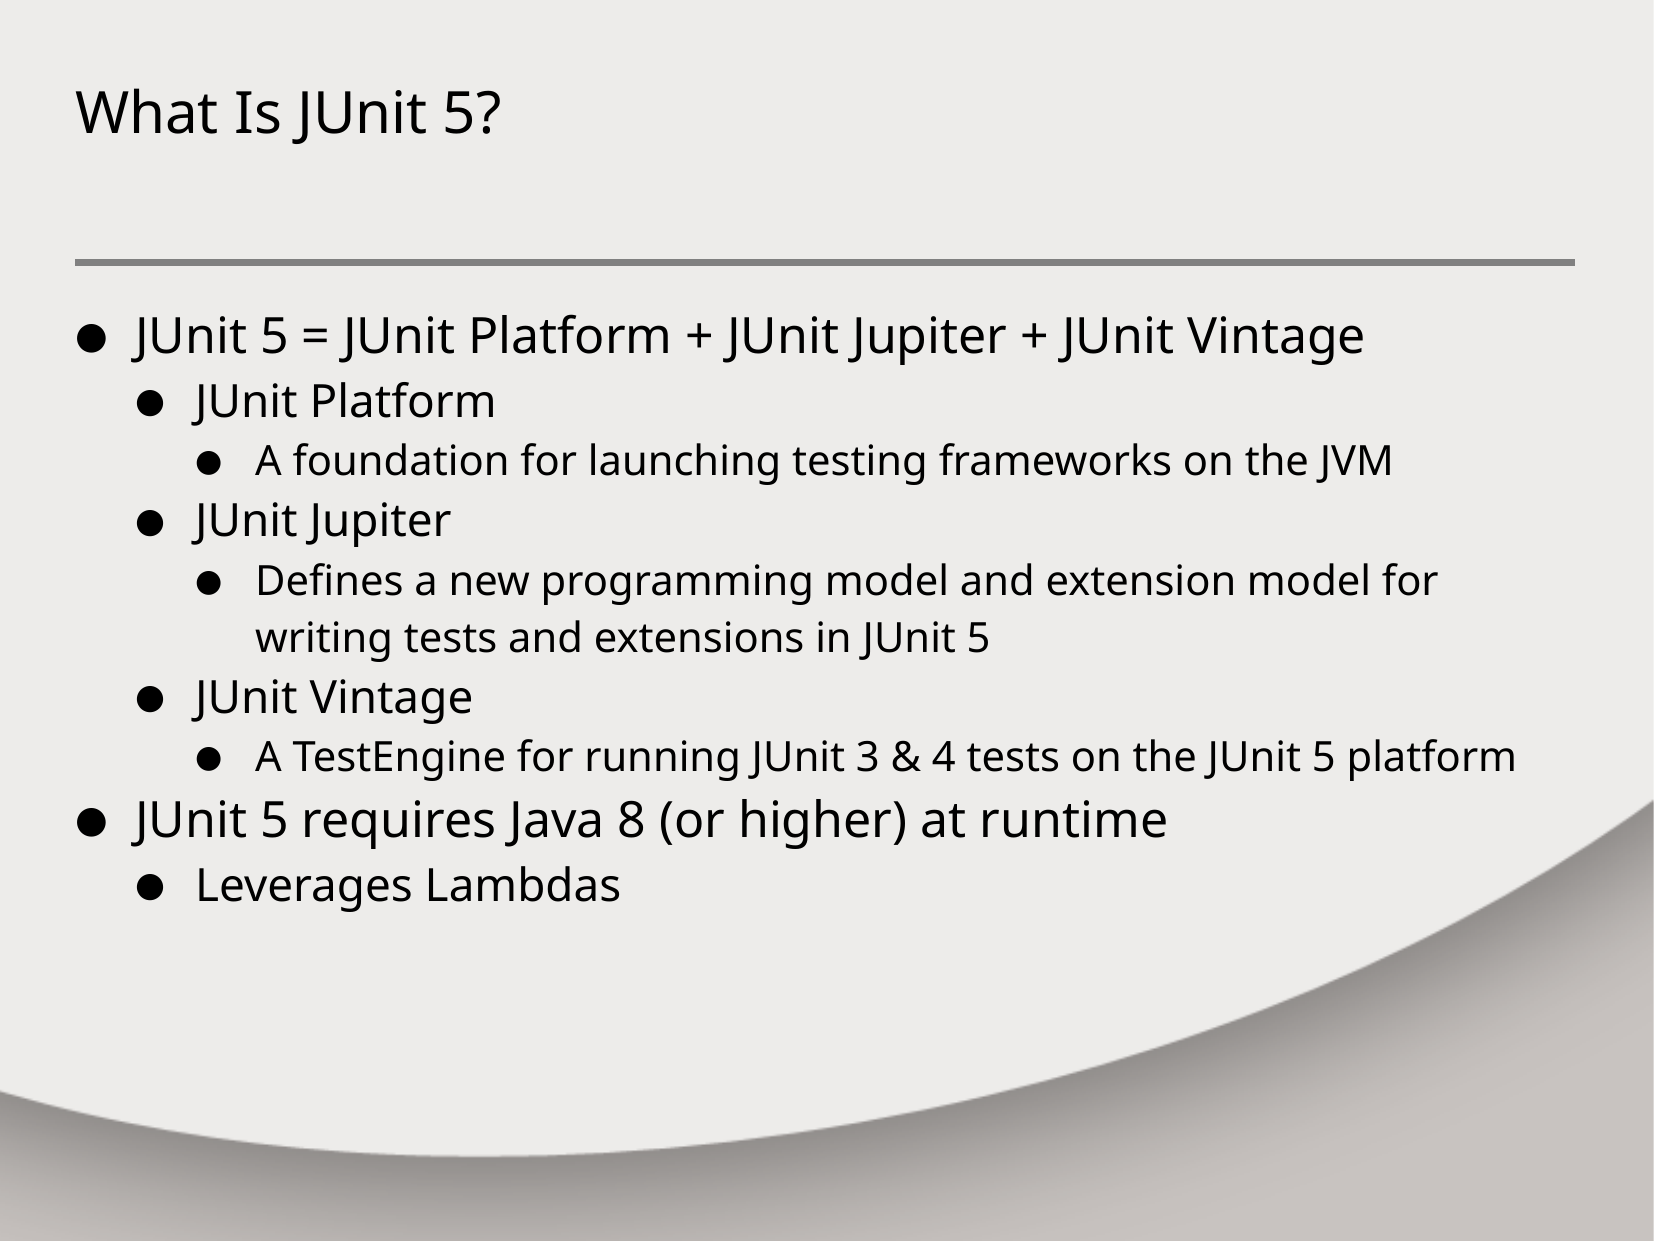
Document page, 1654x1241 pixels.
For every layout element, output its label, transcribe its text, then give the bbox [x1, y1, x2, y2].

list JUnit 5 = JUnit Platform + JUnit Jupiter + JUnit Vintage JUnit Platform A foundation for launching testing frameworks on the JVM JUnit Jupiter Defines a new programming model and extension model for writing tests and extensions in JUnit 5 JUnit Vintage A TestEngine for running JUnit 3 & 4 tests on the JUnit 5 platform JUnit 5 requires Java 8 (or higher) at runtime Leverages Lambdas [75, 300, 1576, 1163]
title What Is JUnit 5? [75, 75, 1576, 226]
picture [0, 0, 1654, 1241]
